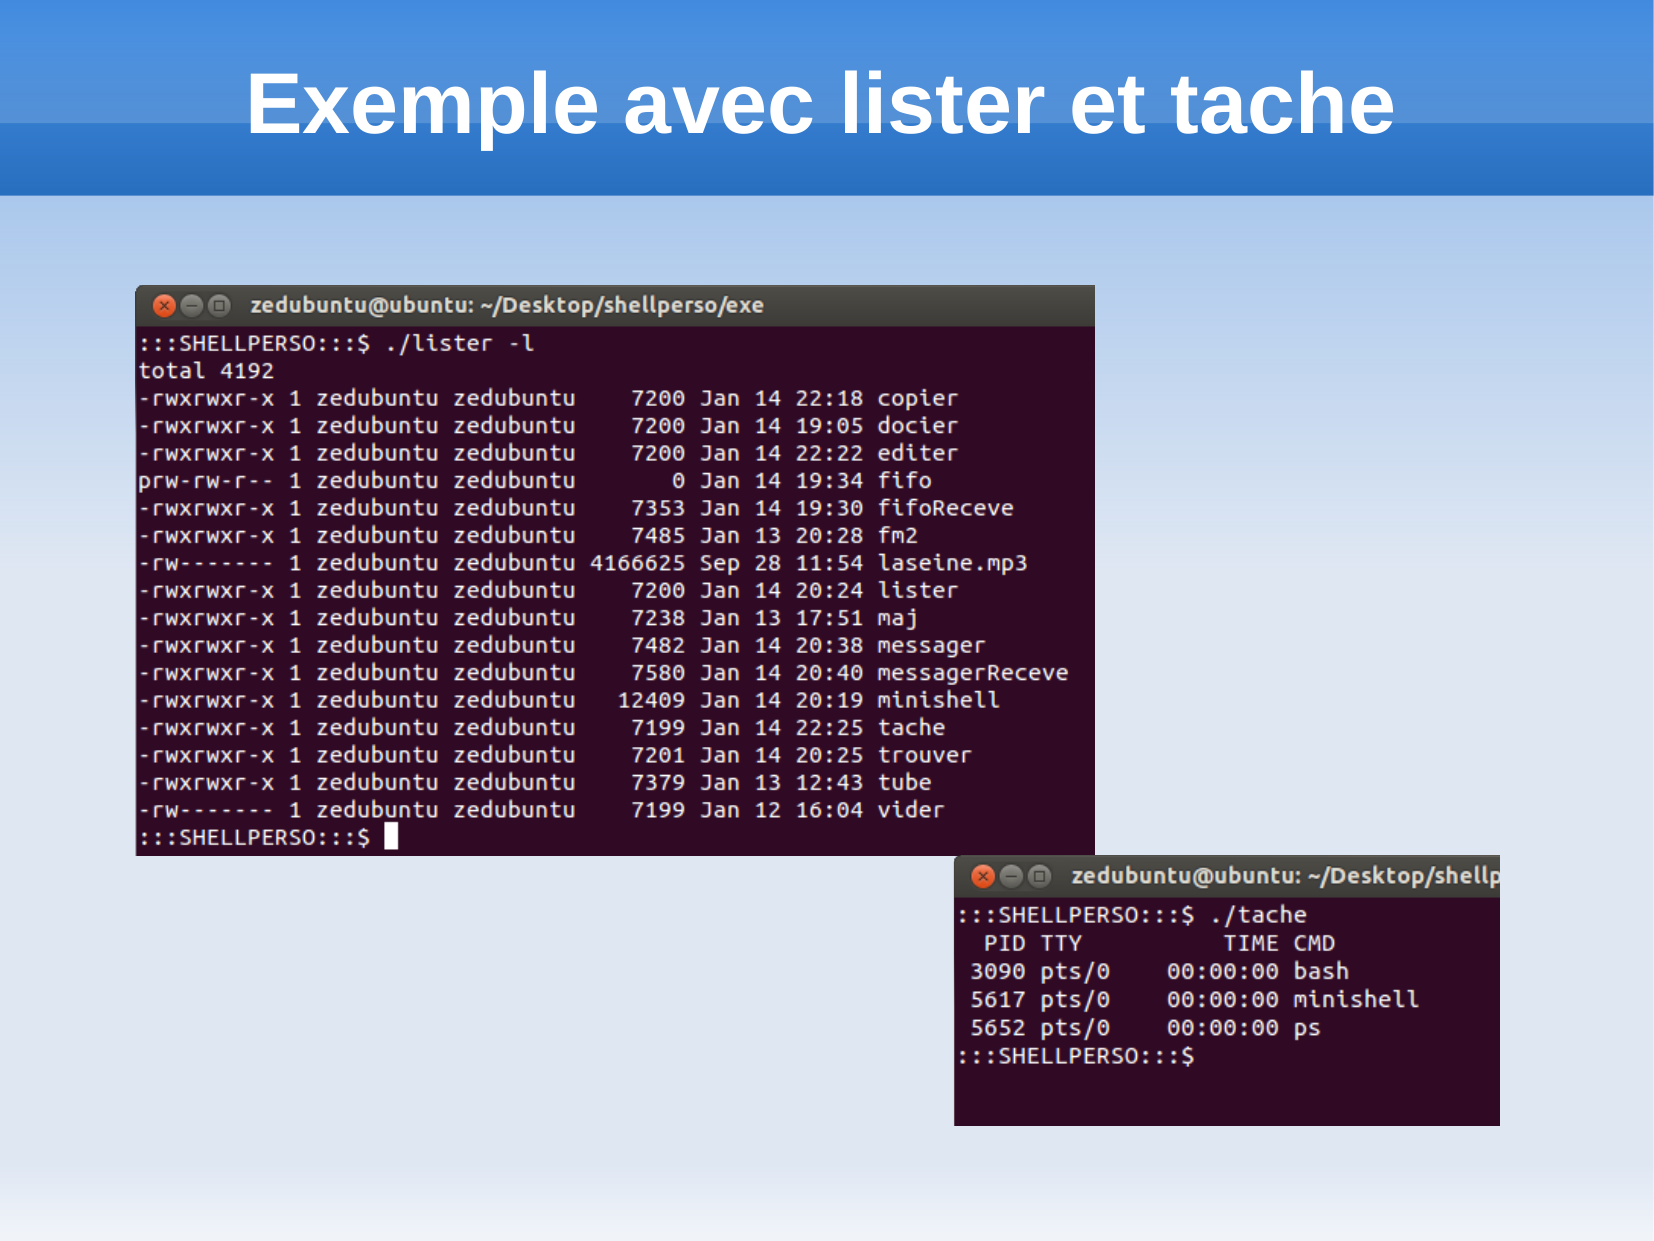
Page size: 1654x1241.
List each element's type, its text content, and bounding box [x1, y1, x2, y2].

title Exemple avec lister et tache [76, 0, 1565, 208]
picture [0, 0, 1654, 1241]
